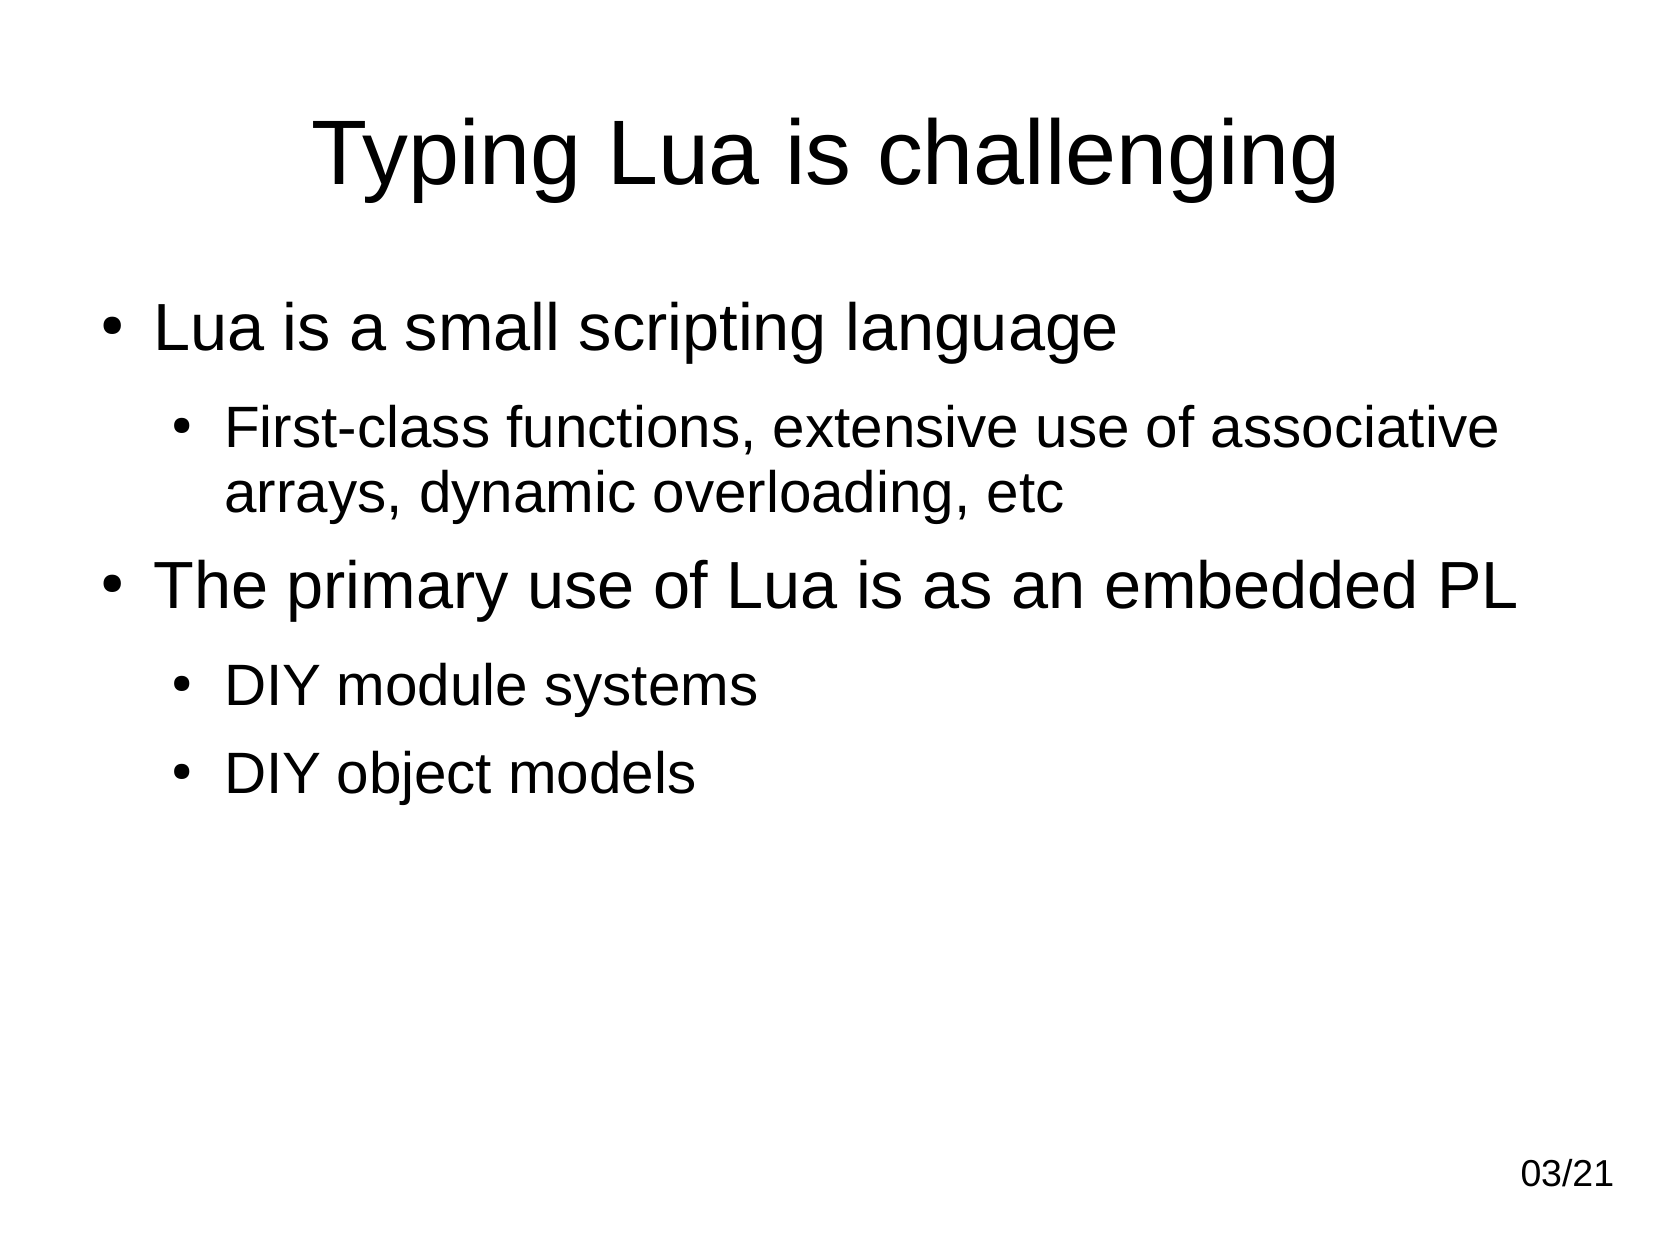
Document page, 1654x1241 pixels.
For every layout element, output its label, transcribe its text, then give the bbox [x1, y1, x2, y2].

list Lua is a small scripting language First-class functions, extensive use of associative arrays, dynamic overloading, etc The primary use of Lua is as an embedded PL DIY module systems DIY object models [82, 290, 1571, 1109]
title Typing Lua is challenging [82, 49, 1571, 257]
text_box 03/21 [1495, 1145, 1630, 1216]
